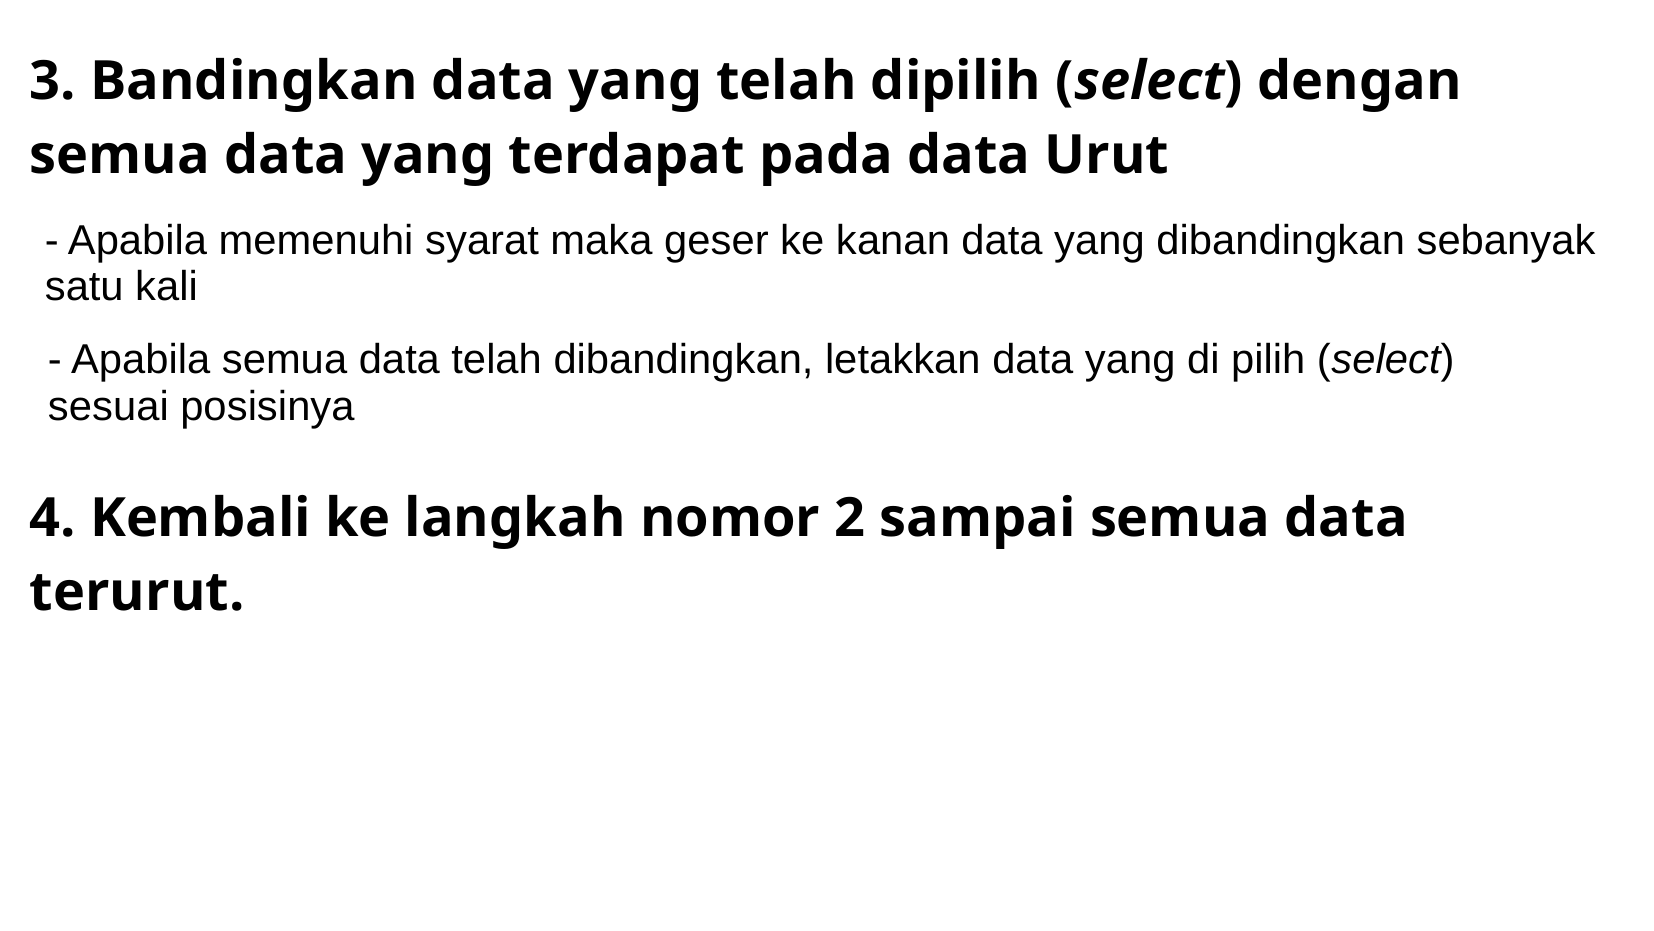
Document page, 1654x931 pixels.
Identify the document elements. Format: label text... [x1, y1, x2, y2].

text_box - Apabila semua data telah dibandingkan, letakkan data yang di pilih (select) sesuai posisinya [33, 328, 1579, 446]
text_box - Apabila memenuhi syarat maka geser ke kanan data yang dibandingkan sebanyak satu kali [30, 209, 1636, 317]
text_box 3. Bandingkan data yang telah dipilih (select) dengan semua data yang terdapat pada data Urut [15, 33, 1654, 176]
text_box 4. Kembali ke langkah nomor 2 sampai semua data terurut. [15, 470, 1591, 550]
